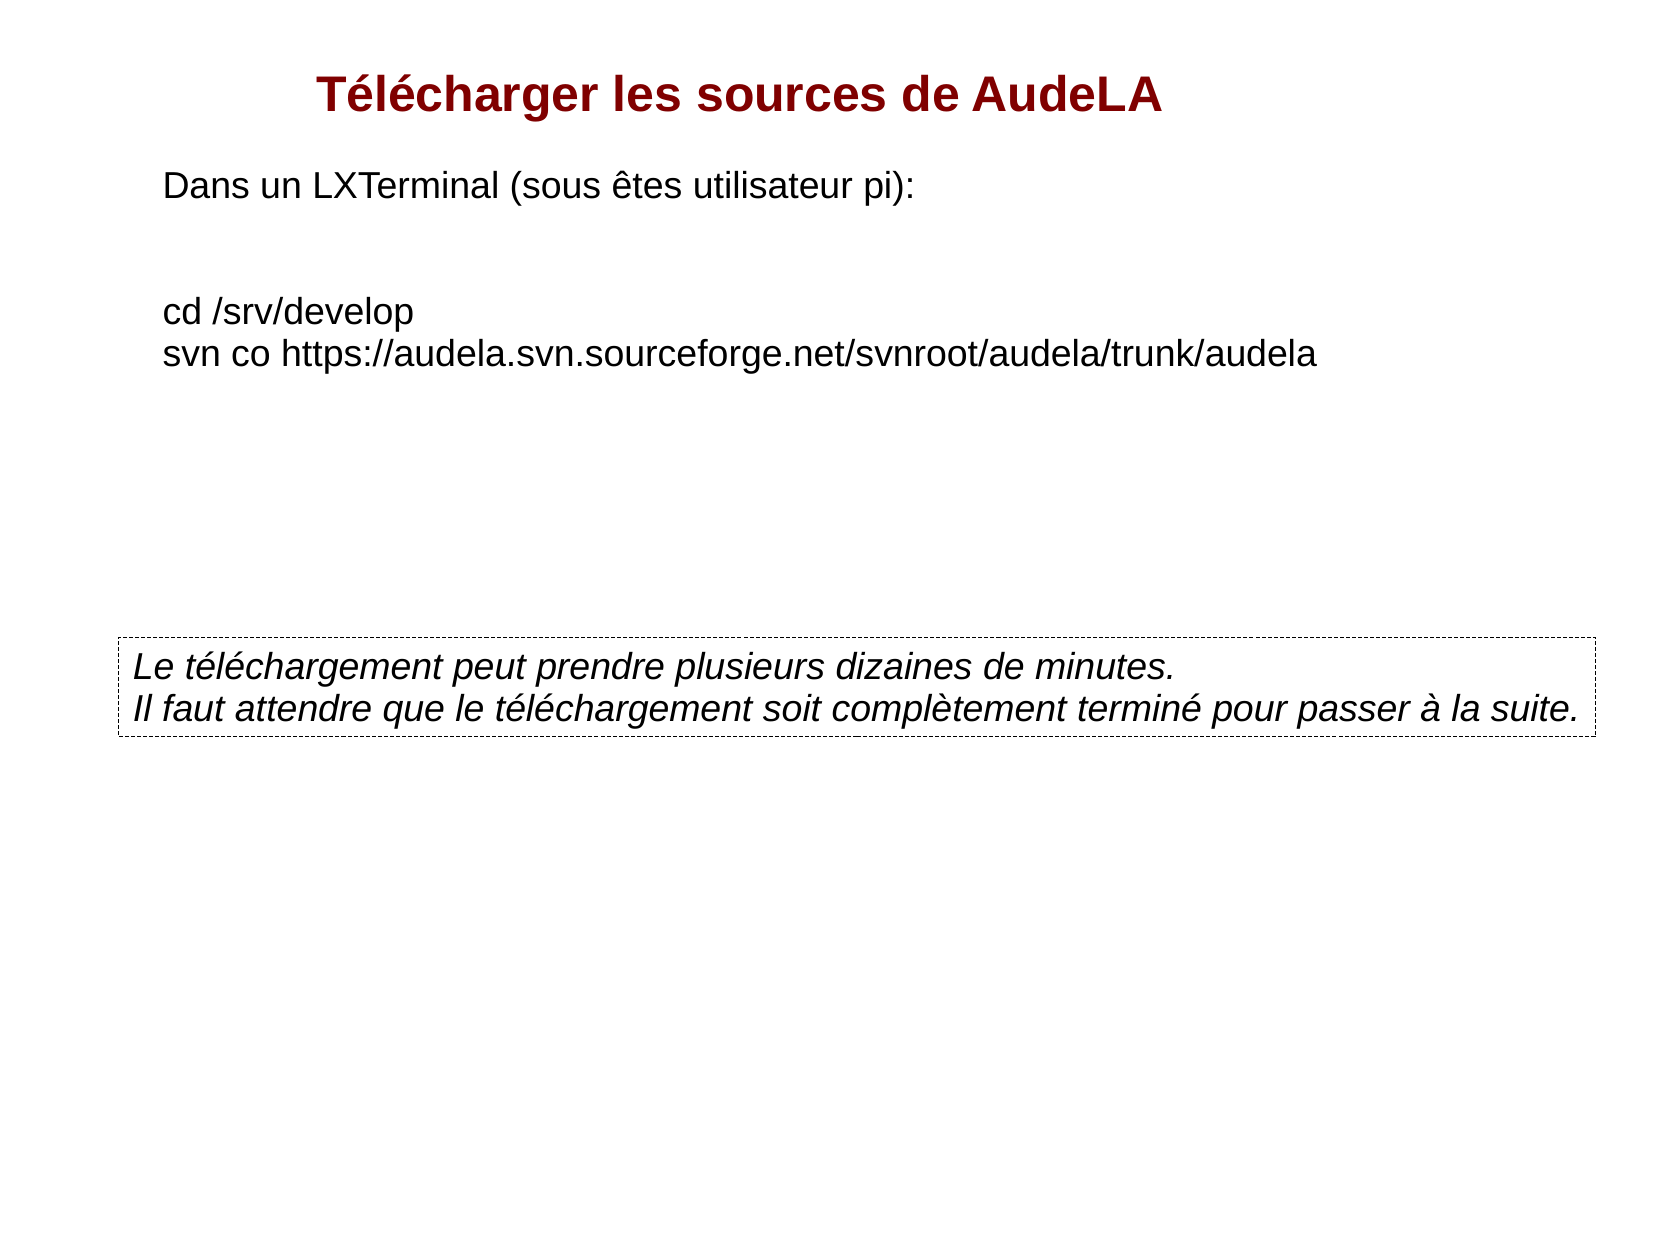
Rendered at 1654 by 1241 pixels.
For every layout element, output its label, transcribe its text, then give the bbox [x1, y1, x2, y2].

text_box Télécharger les sources de AudeLA Dans un LXTerminal (sous êtes utilisateur pi): cd /srv/develop svn co https://audela.svn.sourceforge.net/svnroot/audela/trunk/audela [147, 59, 1333, 574]
text_box Le téléchargement peut prendre plusieurs dizaines de minutes. Il faut attendre que le téléchargement soit complètement terminé pour passer à la suite. [118, 637, 1595, 737]
